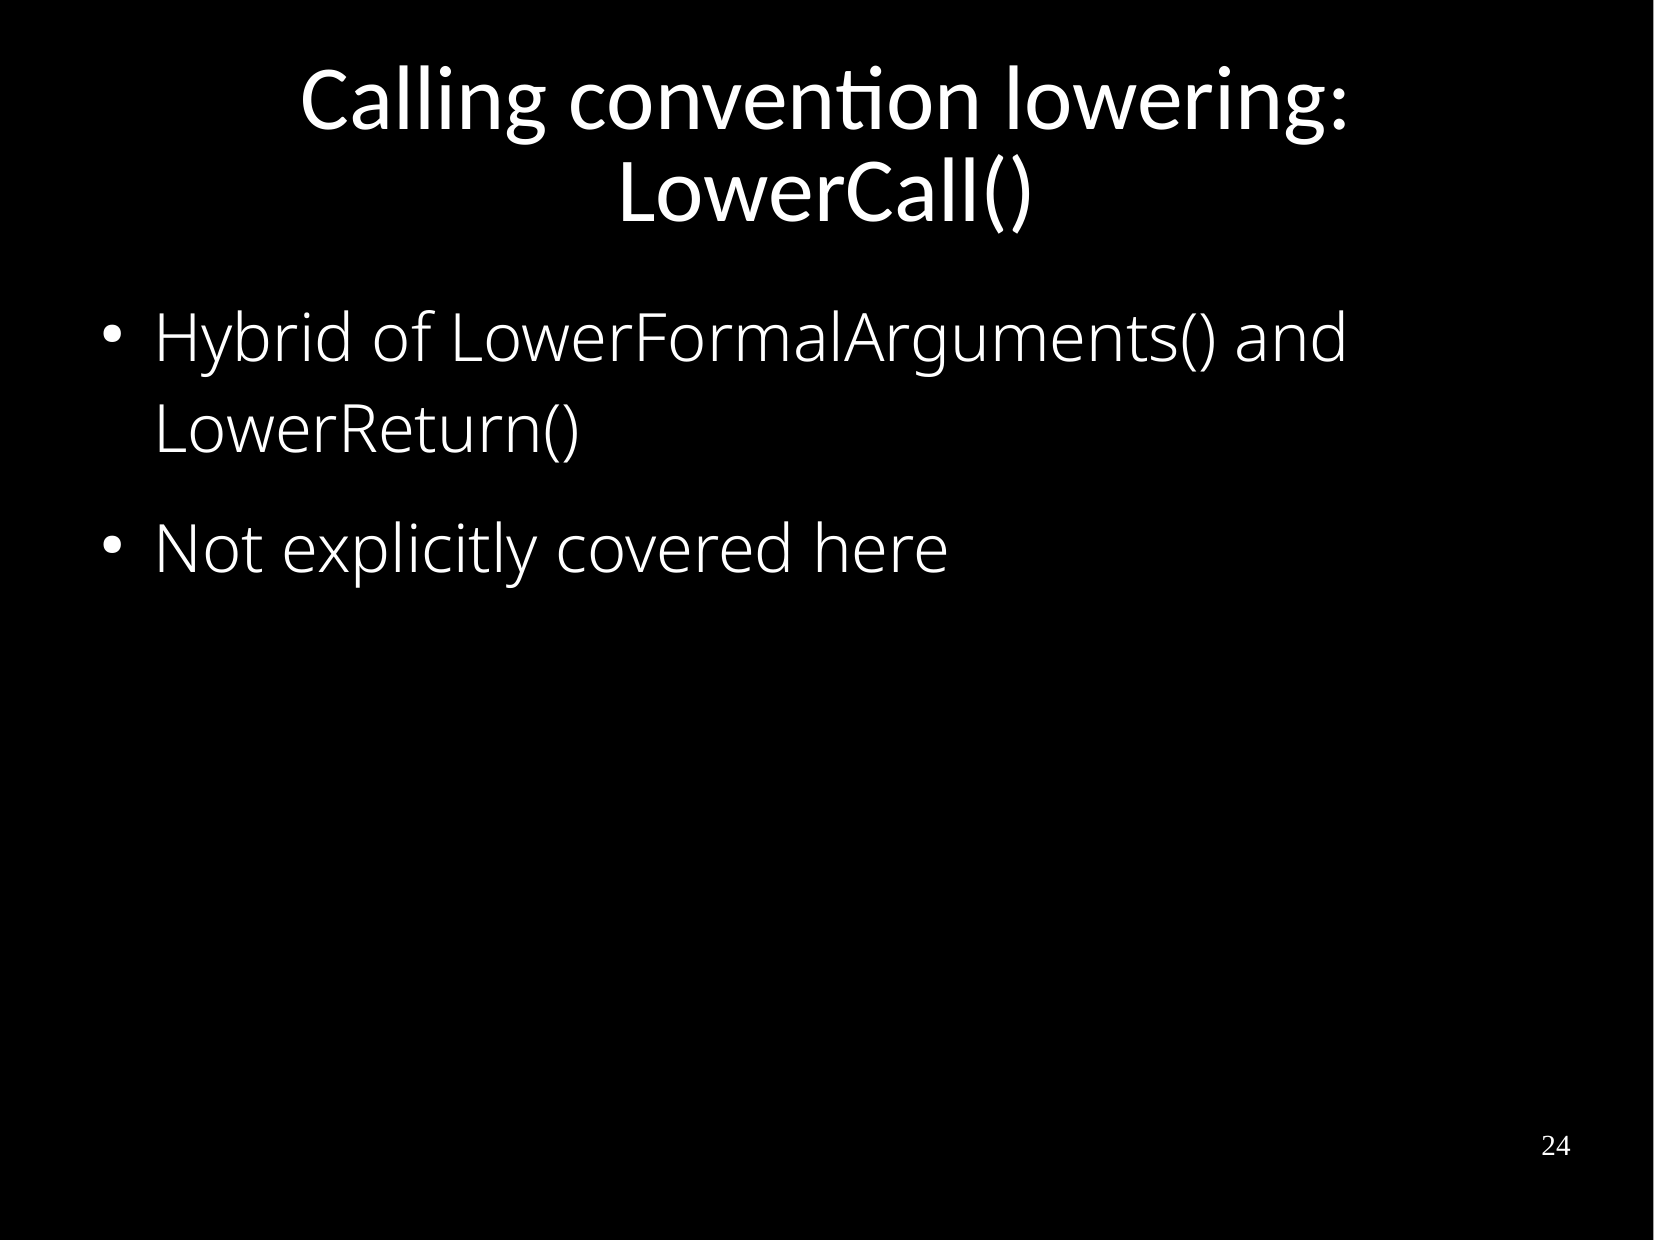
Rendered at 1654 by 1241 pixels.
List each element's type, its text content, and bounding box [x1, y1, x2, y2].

list Hybrid of LowerFormalArguments() and LowerReturn() Not explicitly covered here [82, 290, 1571, 1134]
title Calling convention lowering: LowerCall() [82, 49, 1571, 257]
